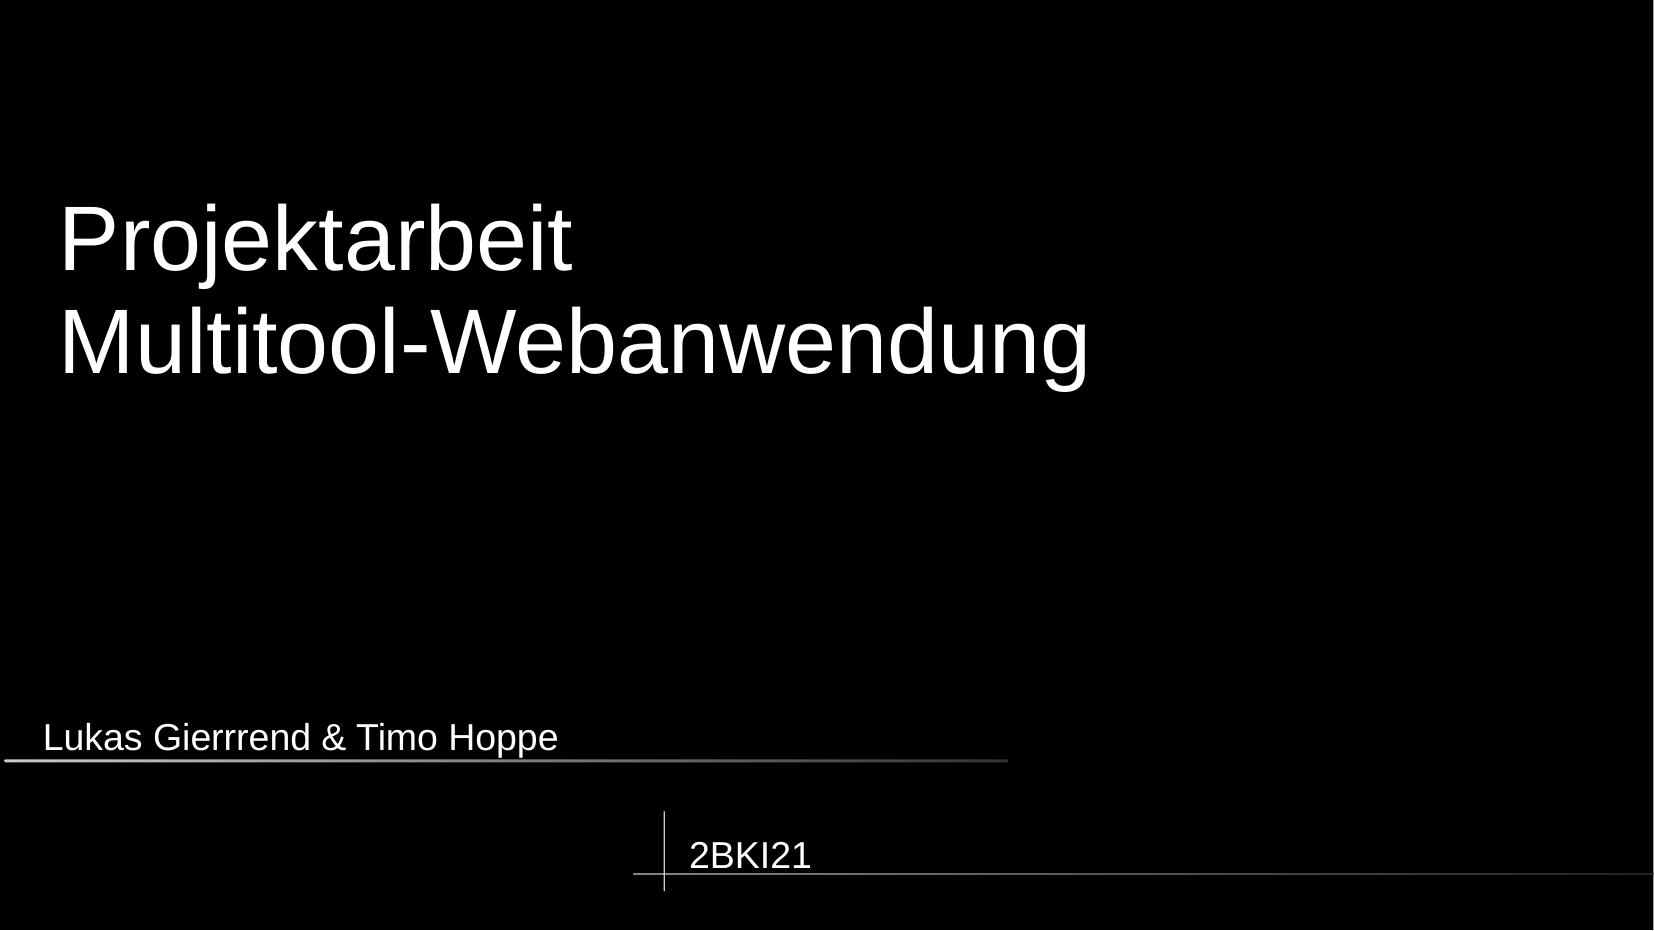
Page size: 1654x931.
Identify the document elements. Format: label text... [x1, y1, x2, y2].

title Projektarbeit Multitool-Webanwendung [59, 187, 1536, 393]
text_box 2BKI21 [674, 826, 827, 884]
text_box Lukas Gierrrend & Timo Hoppe [28, 708, 574, 808]
